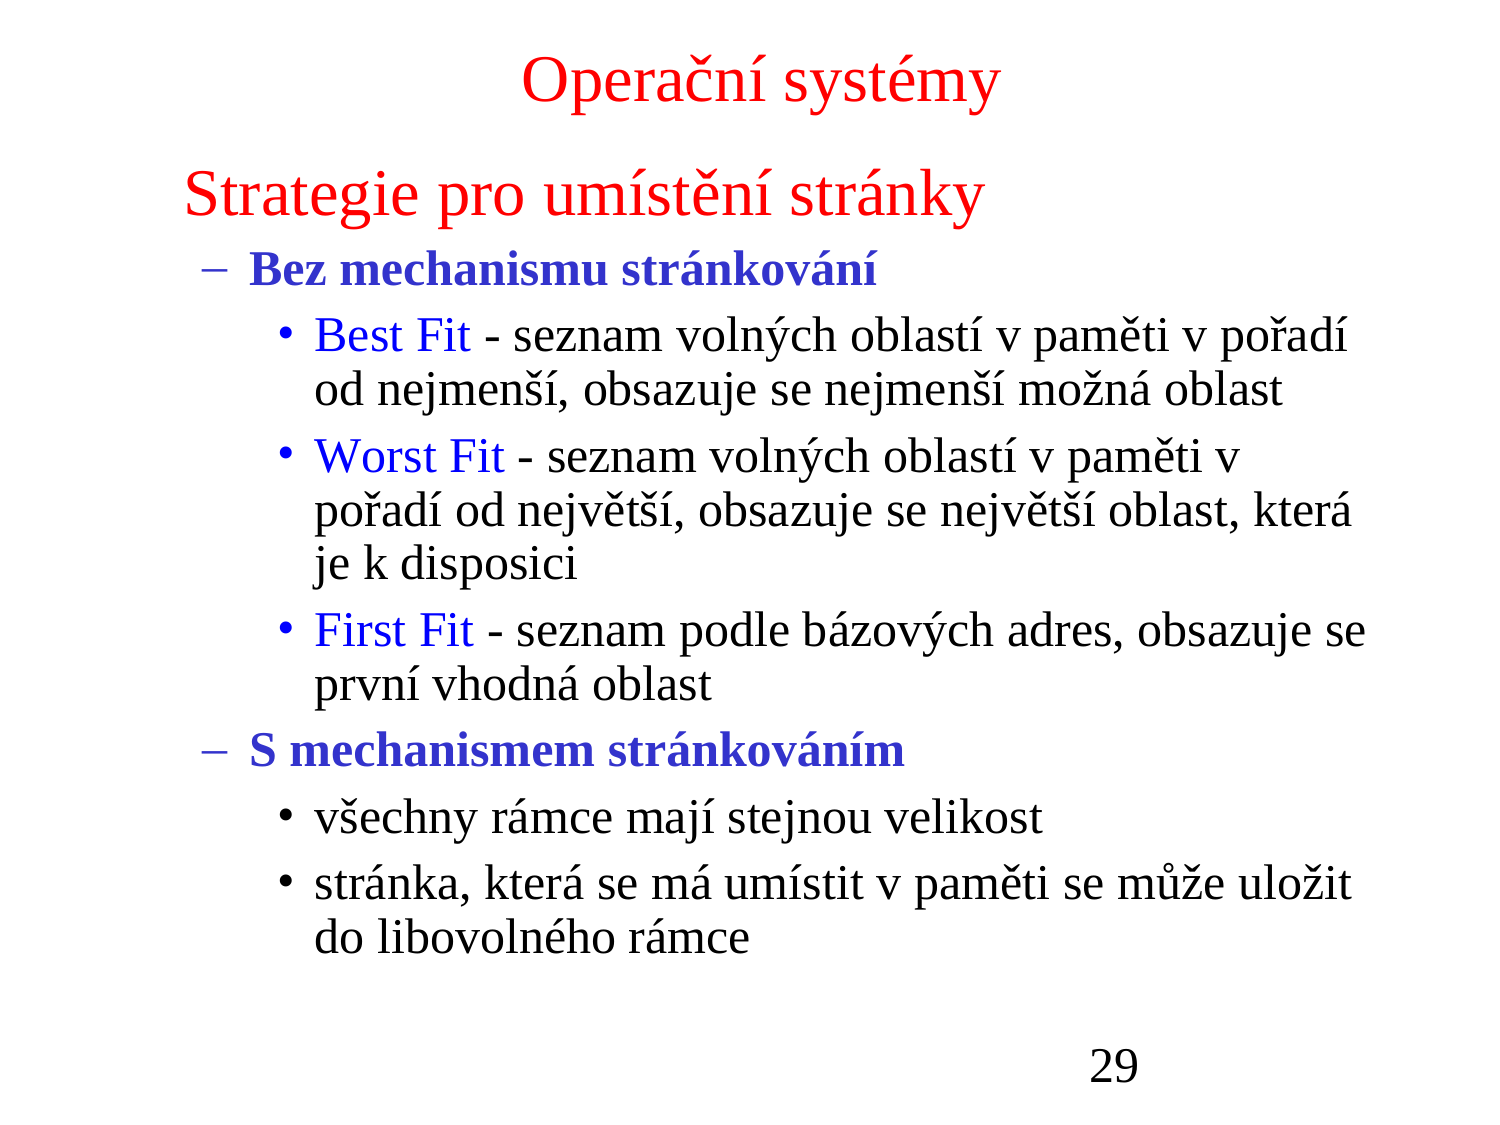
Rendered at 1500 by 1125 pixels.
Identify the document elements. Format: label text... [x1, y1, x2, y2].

title Operační systémy [125, 0, 1401, 151]
list Strategie pro umístění stránky Bez mechanismu stránkování Best Fit - seznam volných oblastí v paměti v pořadí od nejmenší, obsazuje se nejmenší možná oblast Worst Fit - seznam volných oblastí v paměti v pořadí od největší, obsazuje se největší oblast, která je k disposici First Fit - seznam podle bázových adres, obsazuje se první vhodná oblast S mechanismem stránkováním všechny rámce mají stejnou velikost stránka, která se má umístit v paměti se může uložit do libovolného rámce [112, 149, 1388, 1000]
